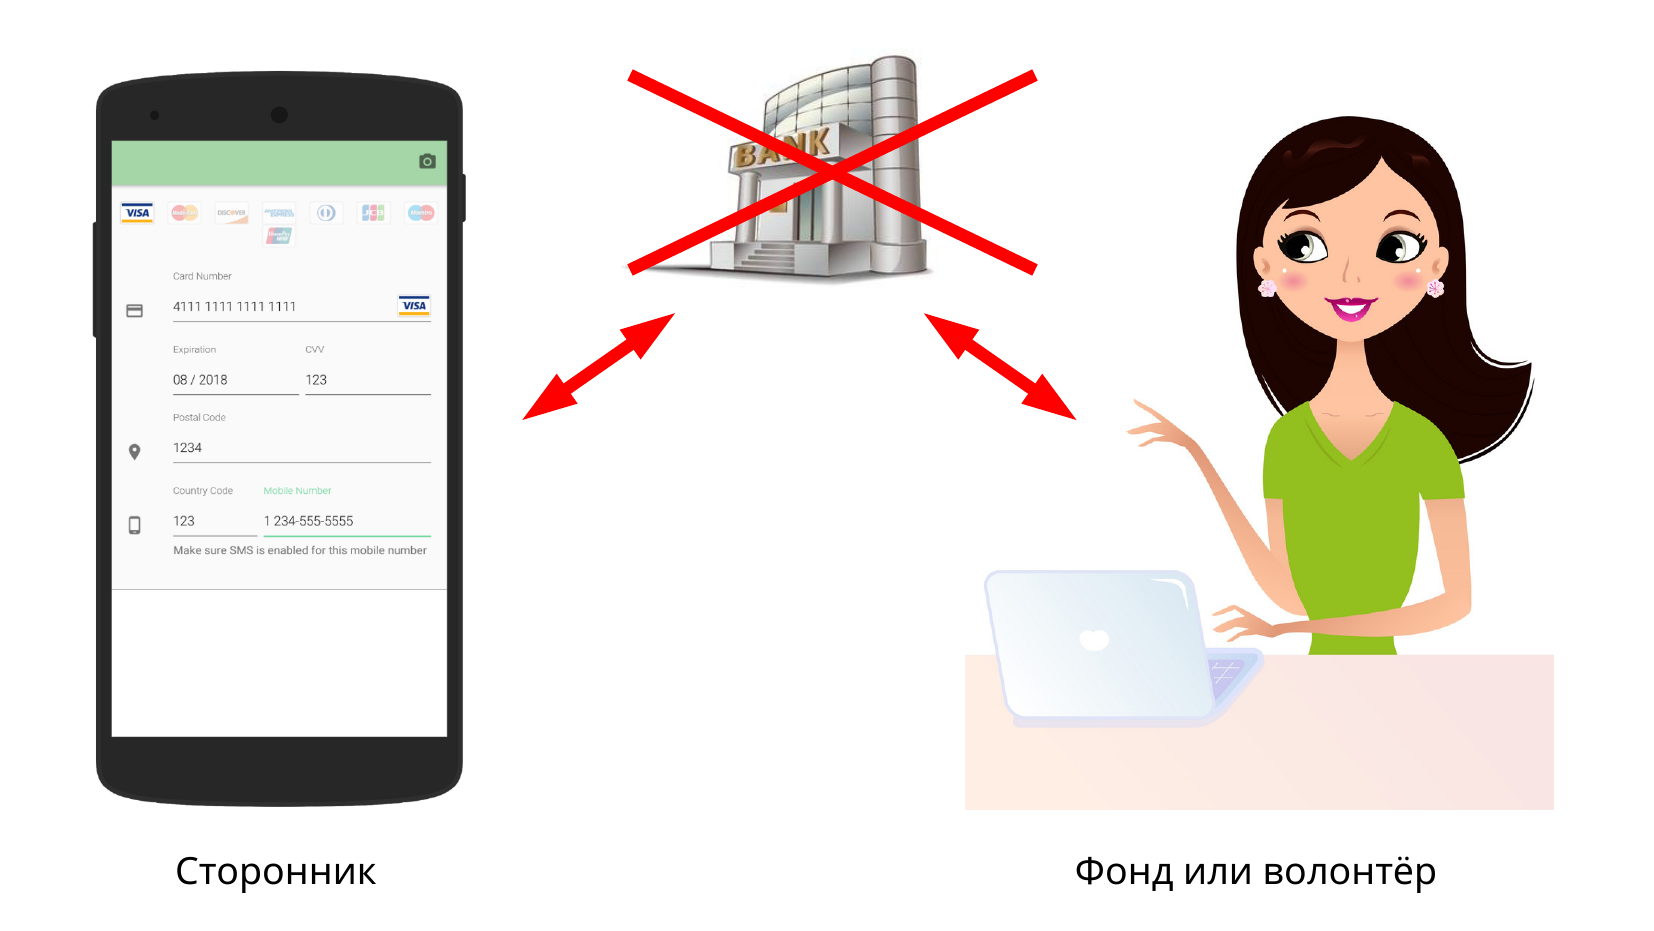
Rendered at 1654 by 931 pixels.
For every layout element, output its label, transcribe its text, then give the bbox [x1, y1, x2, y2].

text_box Сторонник [65, 825, 486, 916]
text_box Фонд или волонтёр [1046, 825, 1467, 916]
picture [568, 31, 1554, 811]
picture [91, 70, 466, 807]
